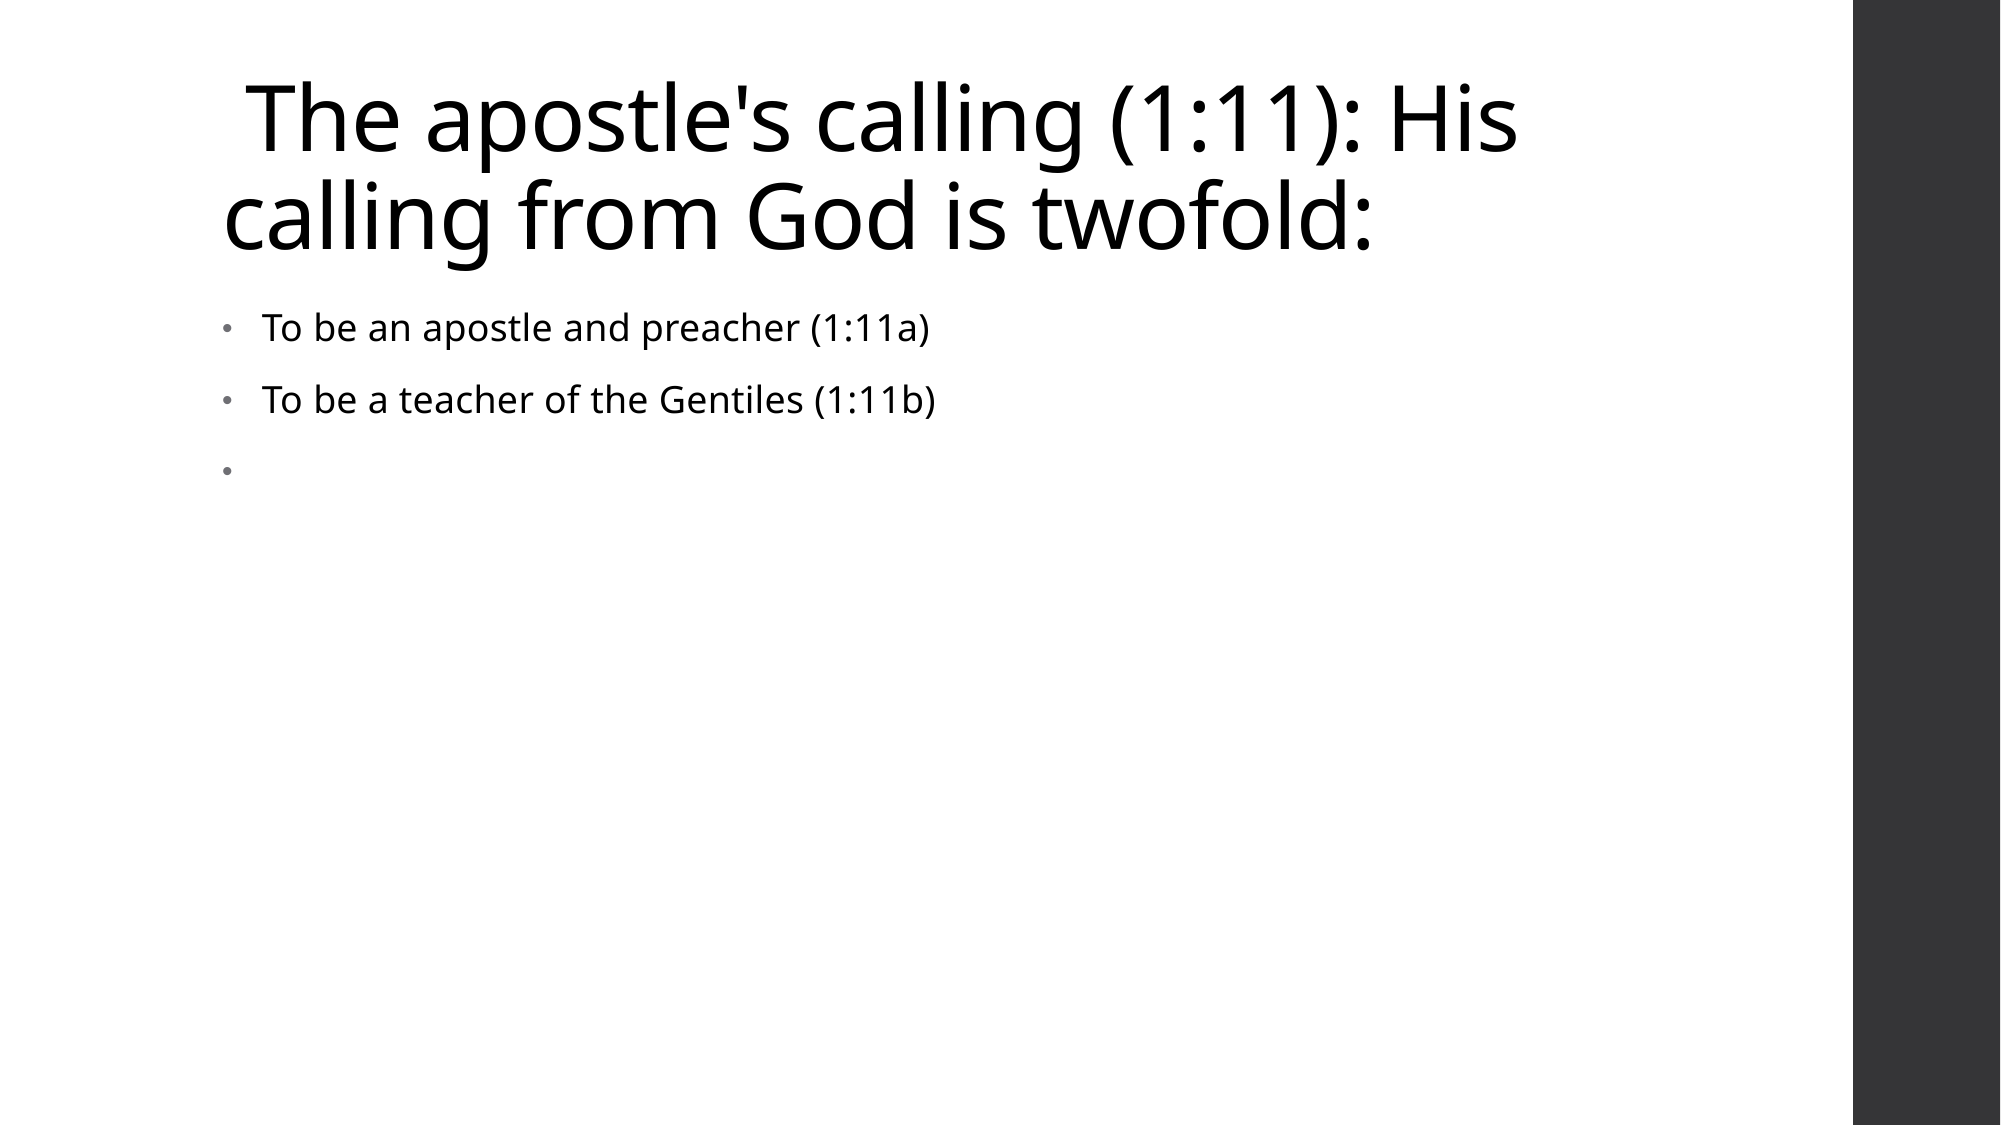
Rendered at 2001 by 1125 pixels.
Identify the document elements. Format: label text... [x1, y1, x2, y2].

title The apostle's calling (1:11): His calling from God is twofold: [206, 60, 1797, 278]
list To be an apostle and preacher (1:11a) To be a teacher of the Gentiles (1:11b) [206, 299, 1617, 1014]
